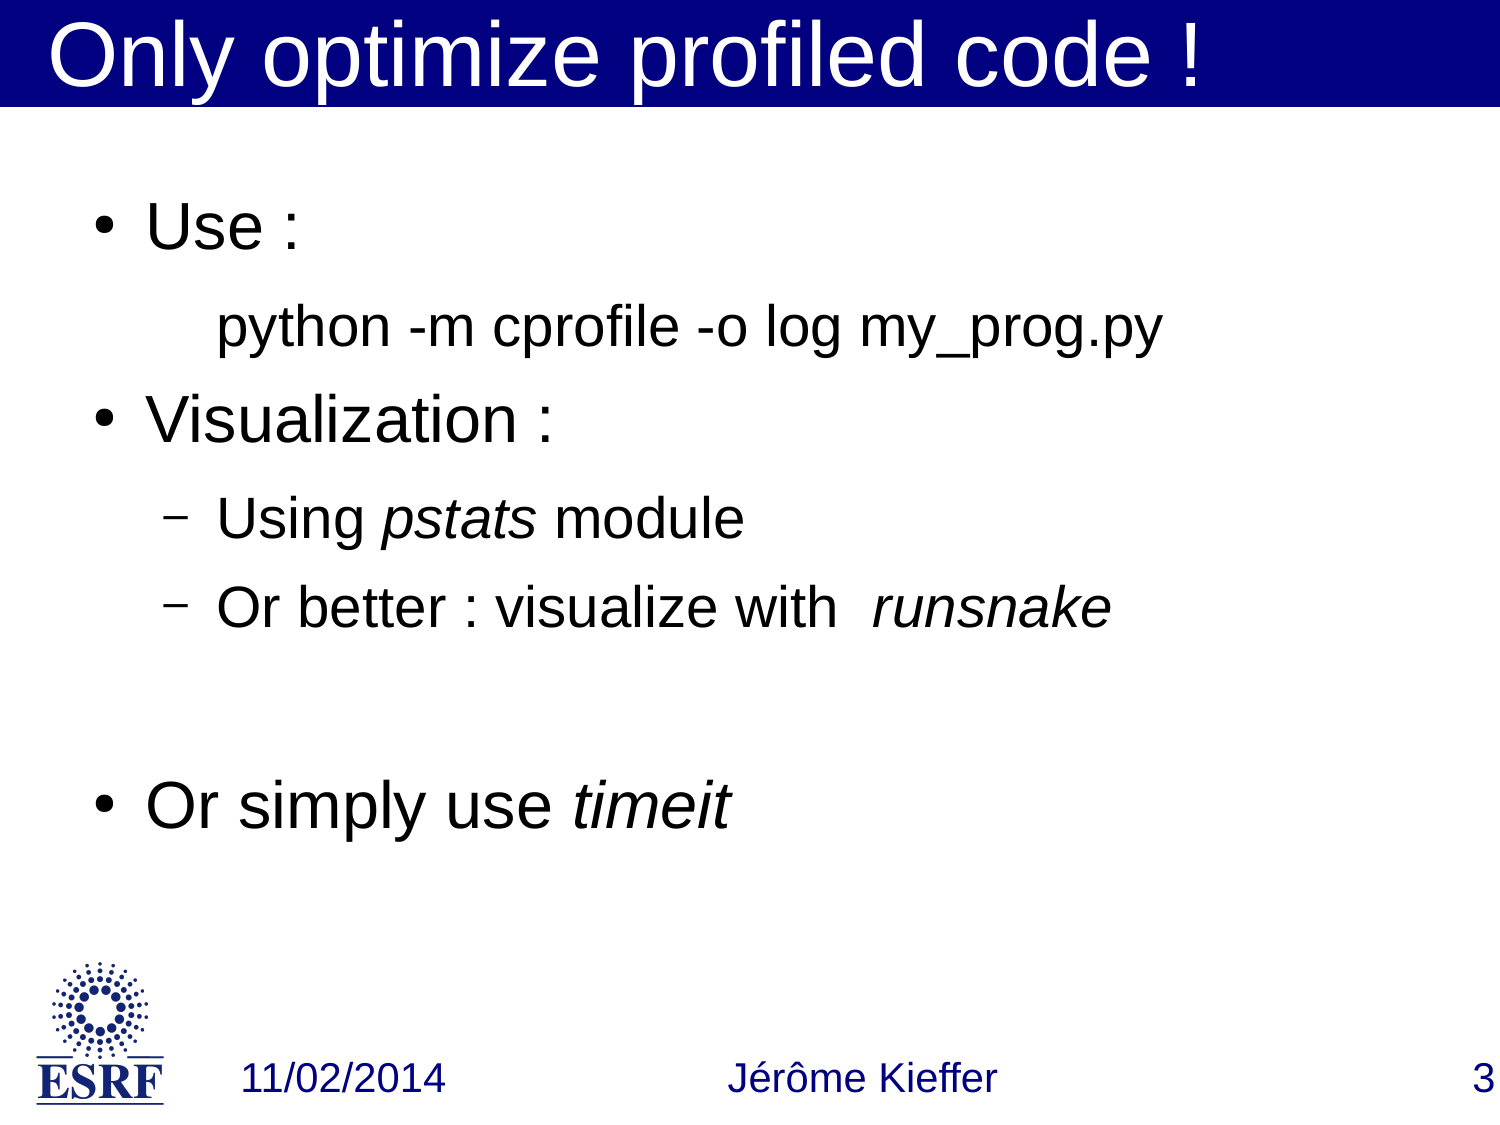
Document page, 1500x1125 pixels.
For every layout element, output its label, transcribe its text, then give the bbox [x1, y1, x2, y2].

list Use : python -m cprofile -o log my_prog.py Visualization : Using pstats module Or better : visualize with runsnake Or simply use timeit [75, 188, 1395, 916]
picture [29, 956, 171, 1111]
title Only optimize profiled code ! [47, 3, 1500, 107]
